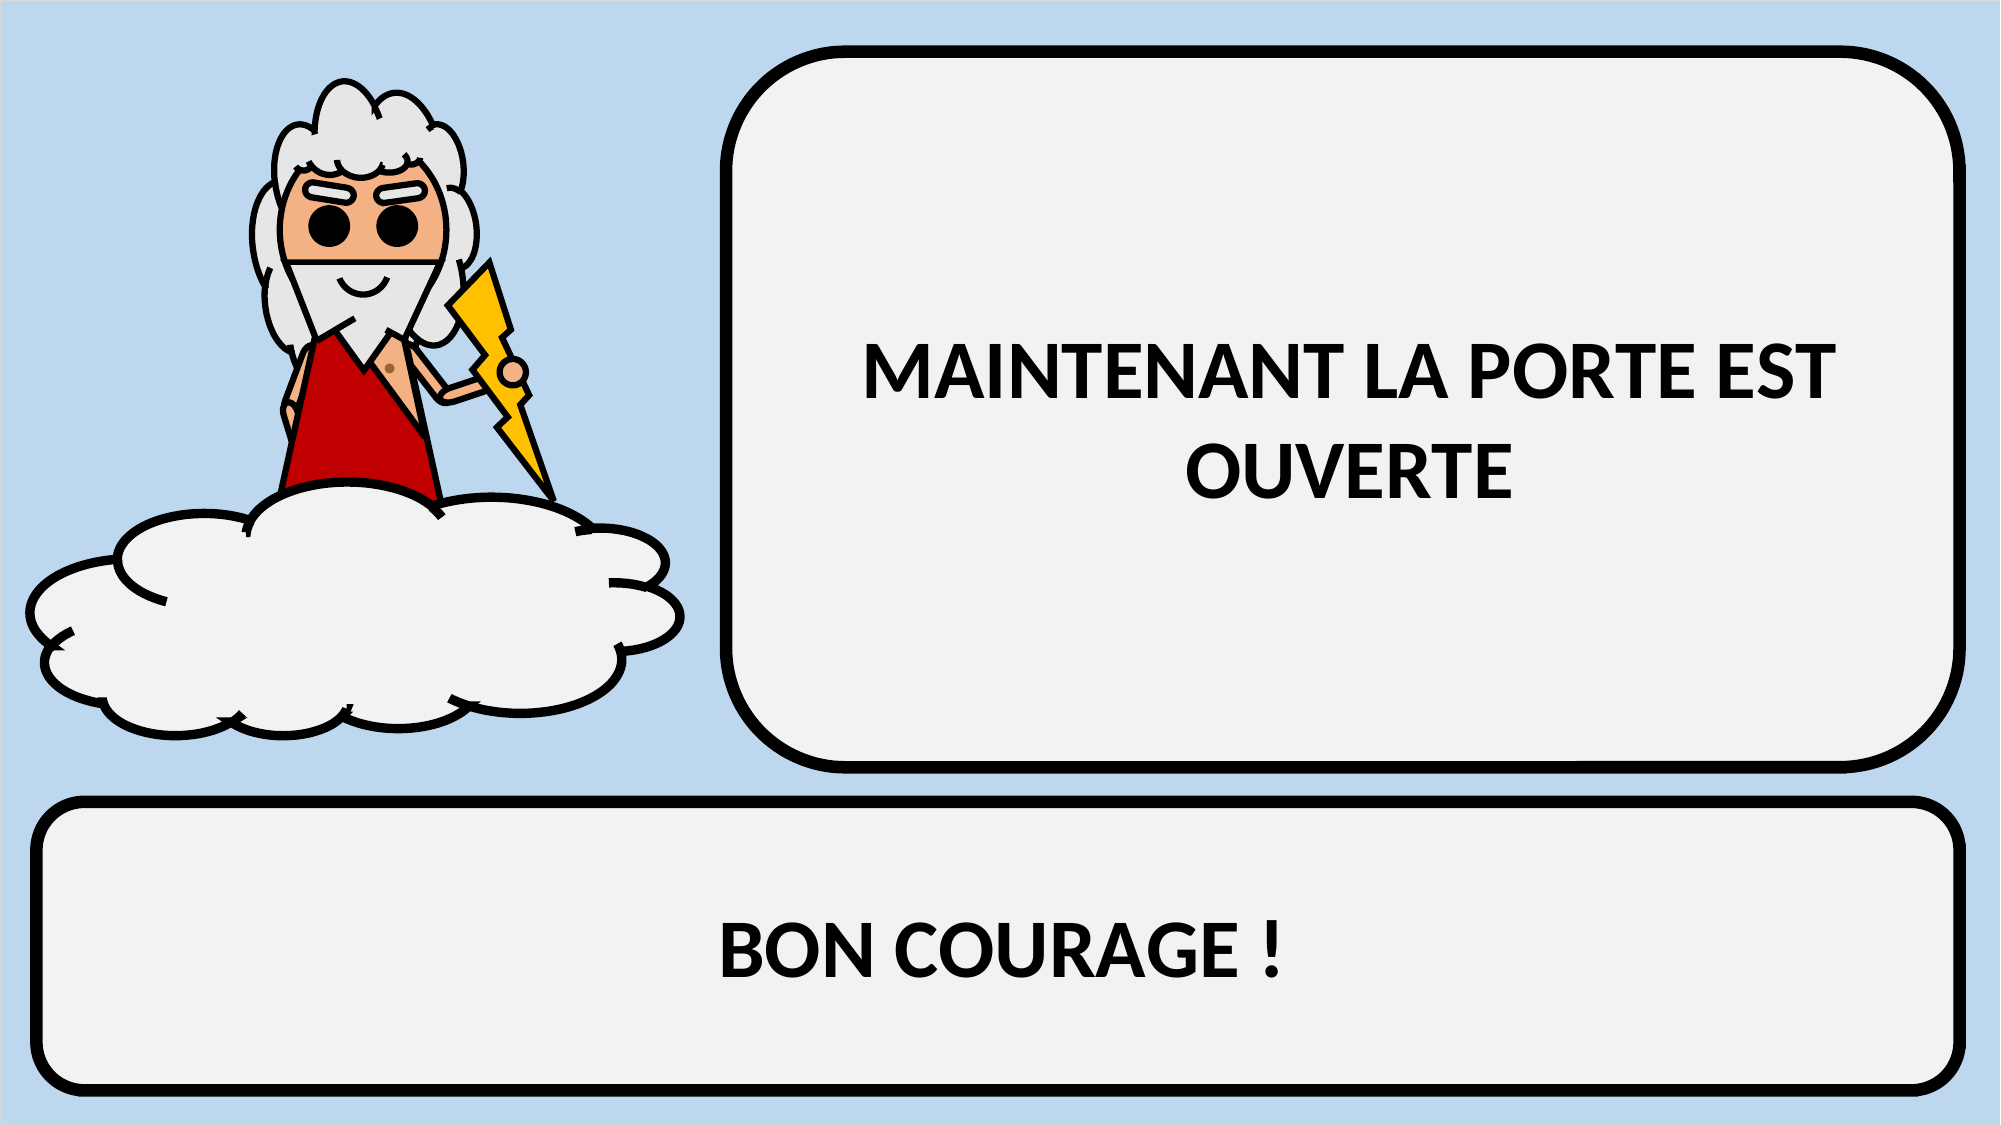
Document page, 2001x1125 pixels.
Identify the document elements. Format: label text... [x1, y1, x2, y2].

text_box BON COURAGE ! [371, 887, 1633, 1004]
text_box MAINTENANT LA PORTE EST OUVERTE [752, 308, 1947, 523]
text_box [0, 0, 2000, 1125]
